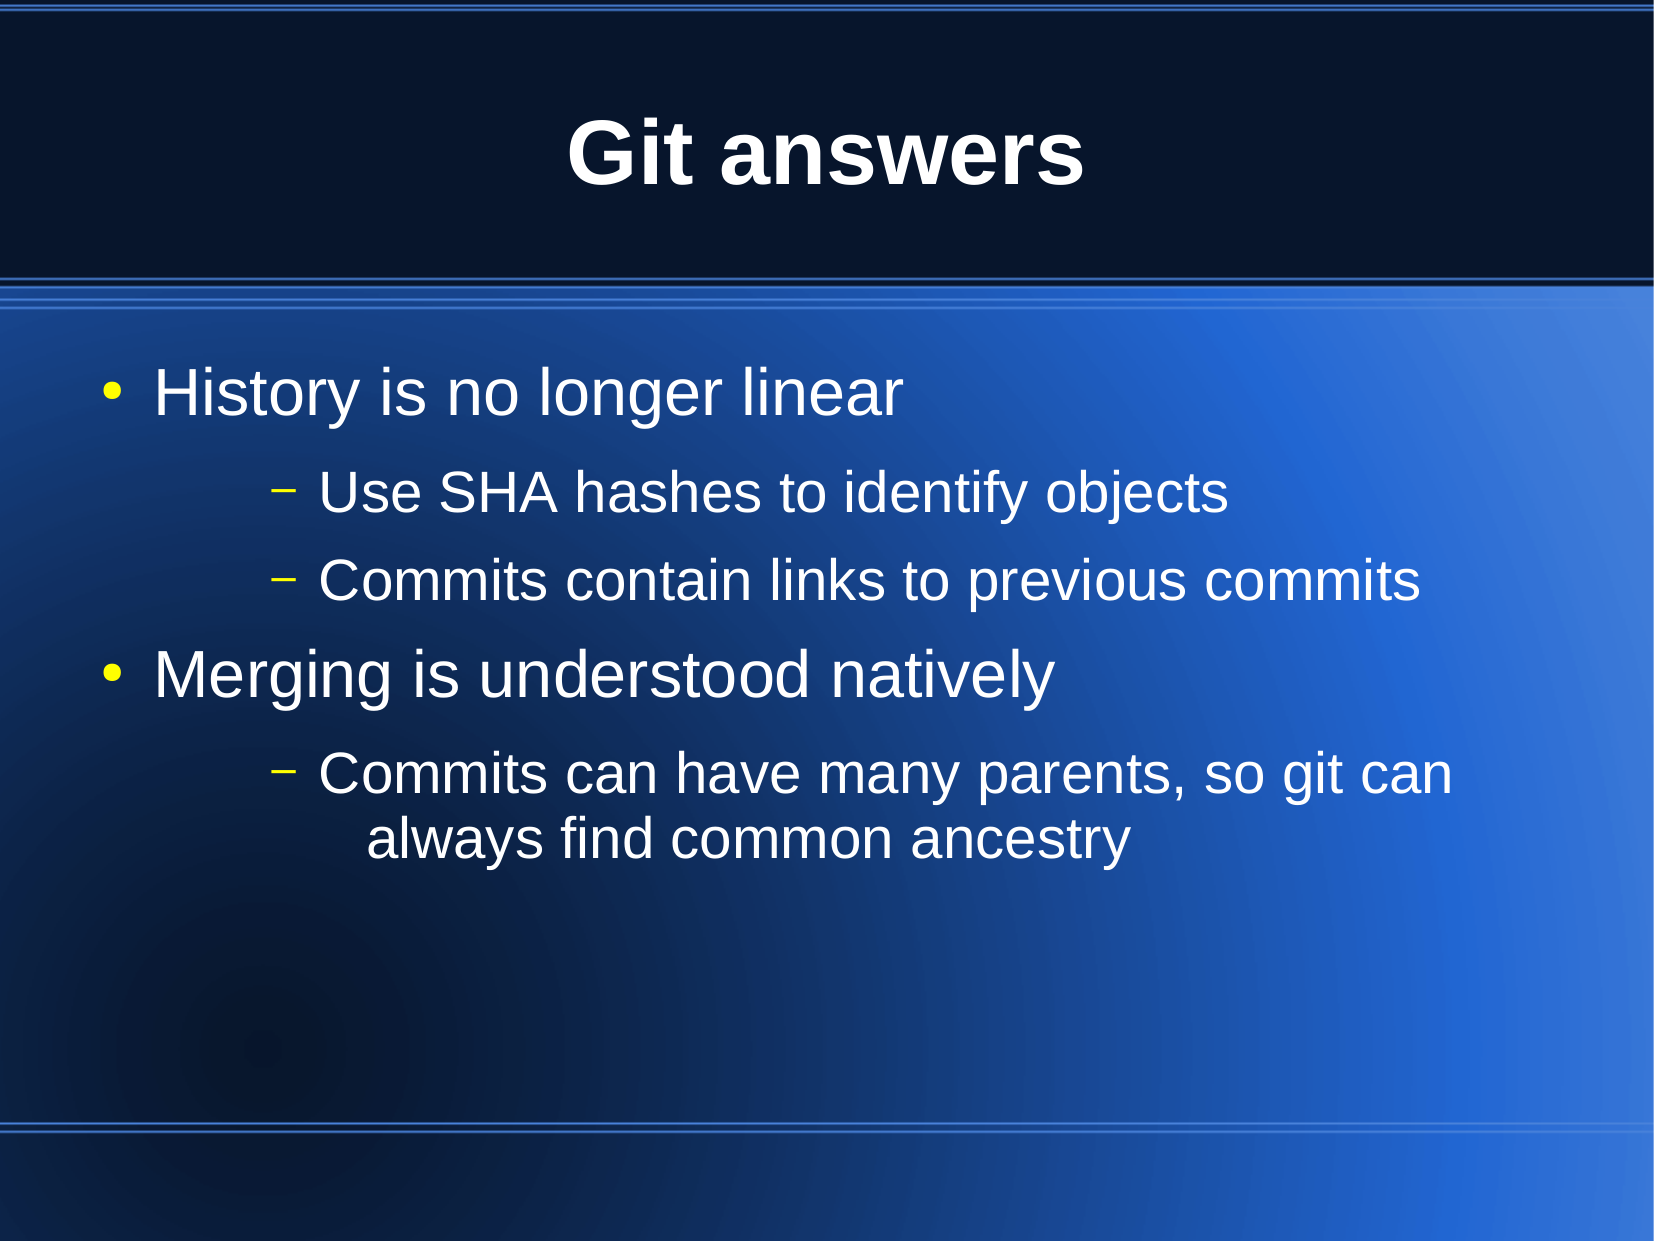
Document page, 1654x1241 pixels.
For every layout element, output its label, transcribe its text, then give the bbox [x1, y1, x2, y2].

list History is no longer linear Use SHA hashes to identify objects Commits contain links to previous commits Merging is understood natively Commits can have many parents, so git can always find common ancestry [82, 355, 1571, 1043]
title Git answers [82, 56, 1571, 250]
picture [0, 0, 1654, 1241]
